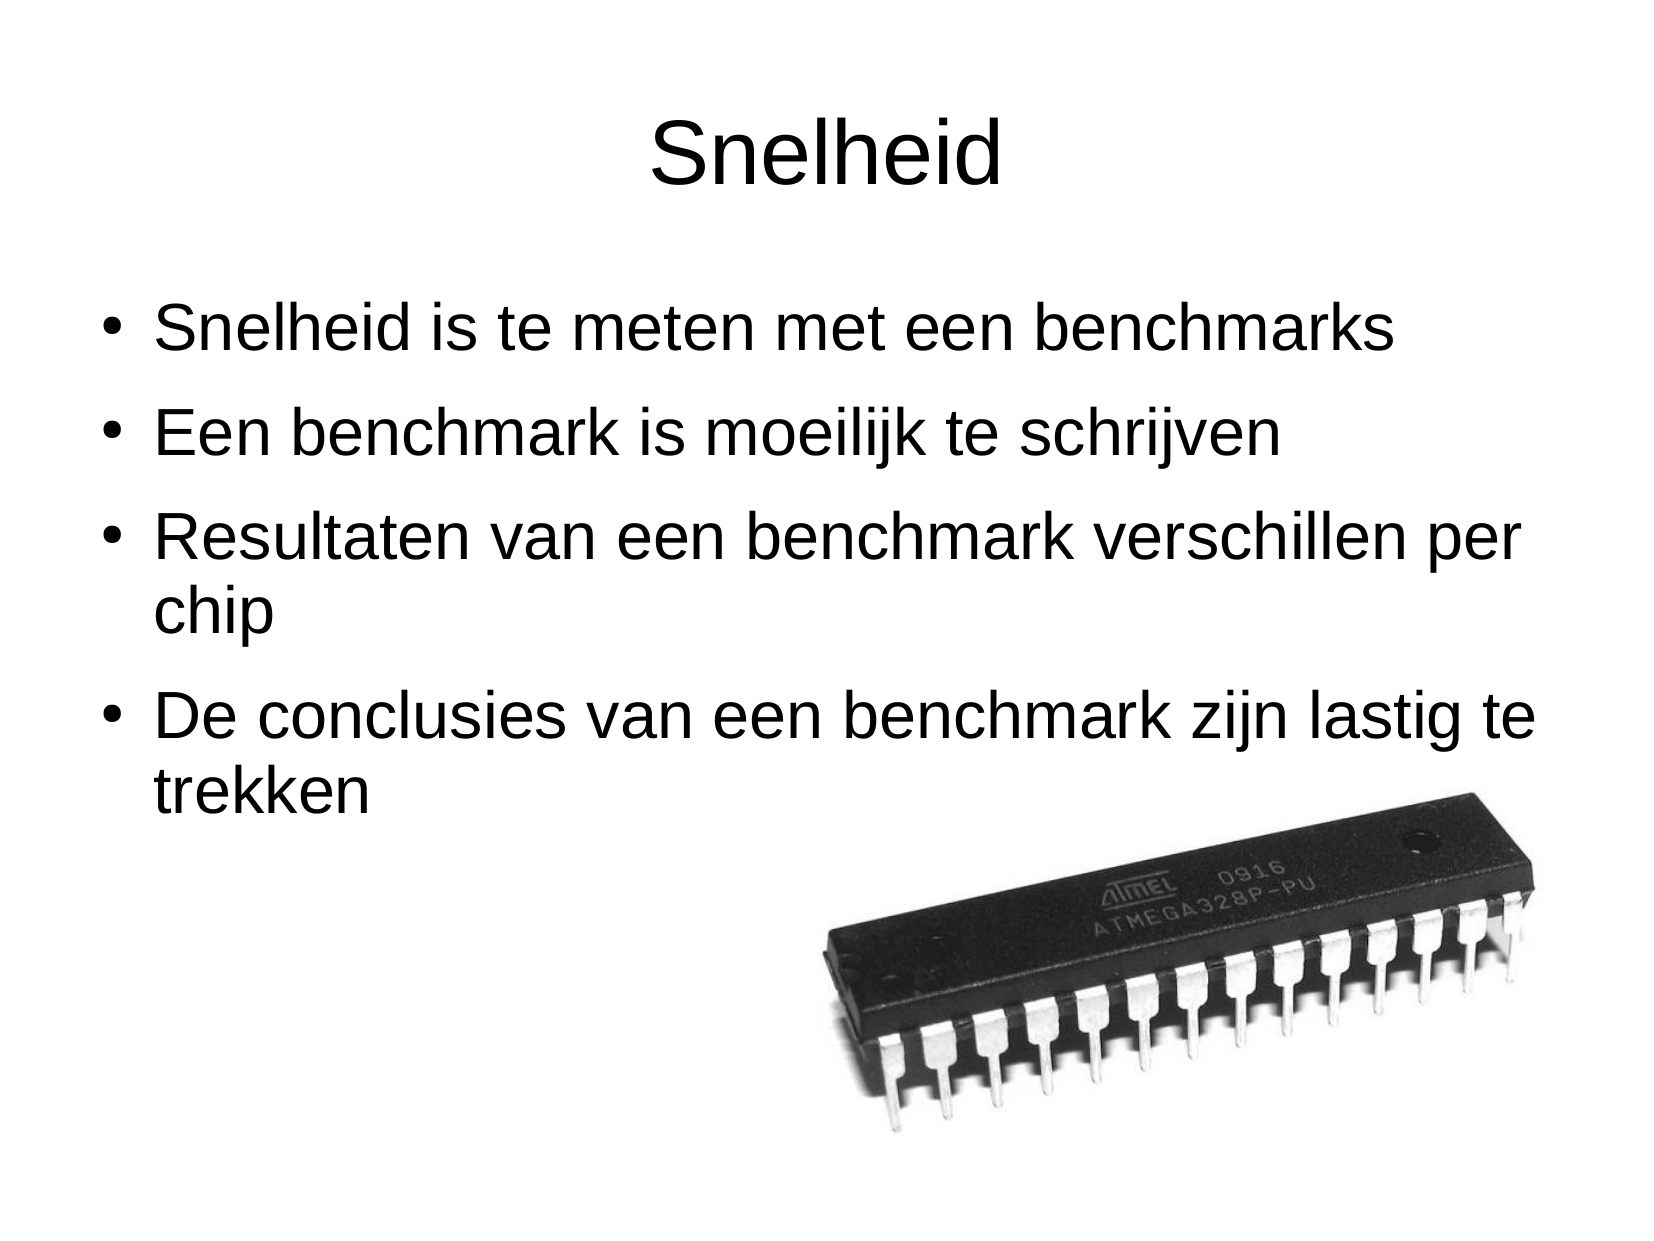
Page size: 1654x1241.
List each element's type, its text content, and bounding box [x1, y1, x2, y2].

list Snelheid is te meten met een benchmarks Een benchmark is moeilijk te schrijven Resultaten van een benchmark verschillen per chip De conclusies van een benchmark zijn lastig te trekken [82, 290, 1571, 1010]
picture [818, 779, 1546, 1141]
title Snelheid [82, 49, 1571, 257]
